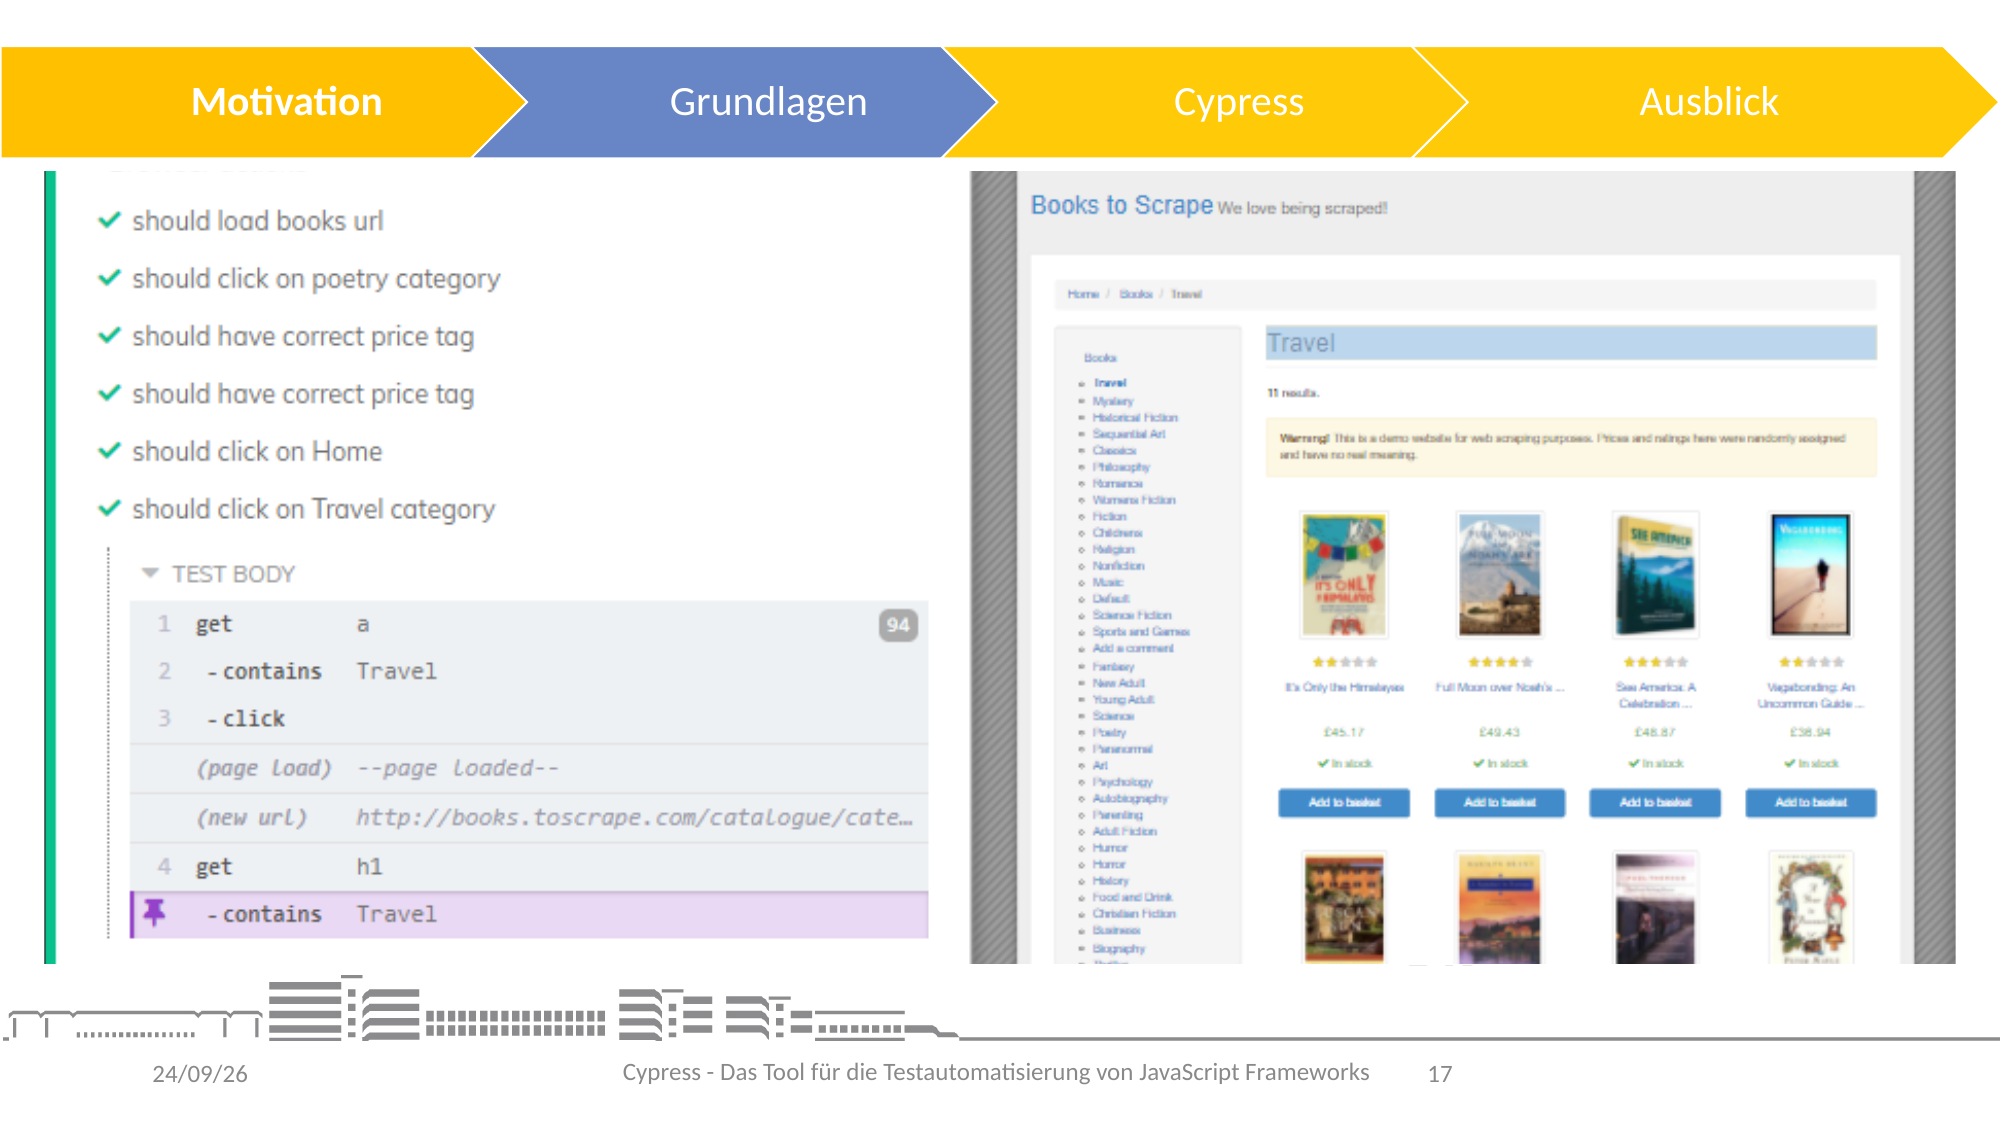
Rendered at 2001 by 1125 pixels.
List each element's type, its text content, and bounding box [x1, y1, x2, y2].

text_box Grundlagen [470, 46, 996, 159]
text_box Cypress - Das Tool für die Testautomatisierung von JavaScript Frameworks [588, 1042, 1412, 1103]
picture [0, 171, 2000, 1048]
text_box 17 [1412, 1042, 1863, 1103]
text_box Motivation [0, 46, 526, 159]
text_box Cypress [941, 46, 1466, 159]
text_box 23/05/2022 [137, 1042, 588, 1103]
text_box Ausblick [1411, 46, 2000, 159]
